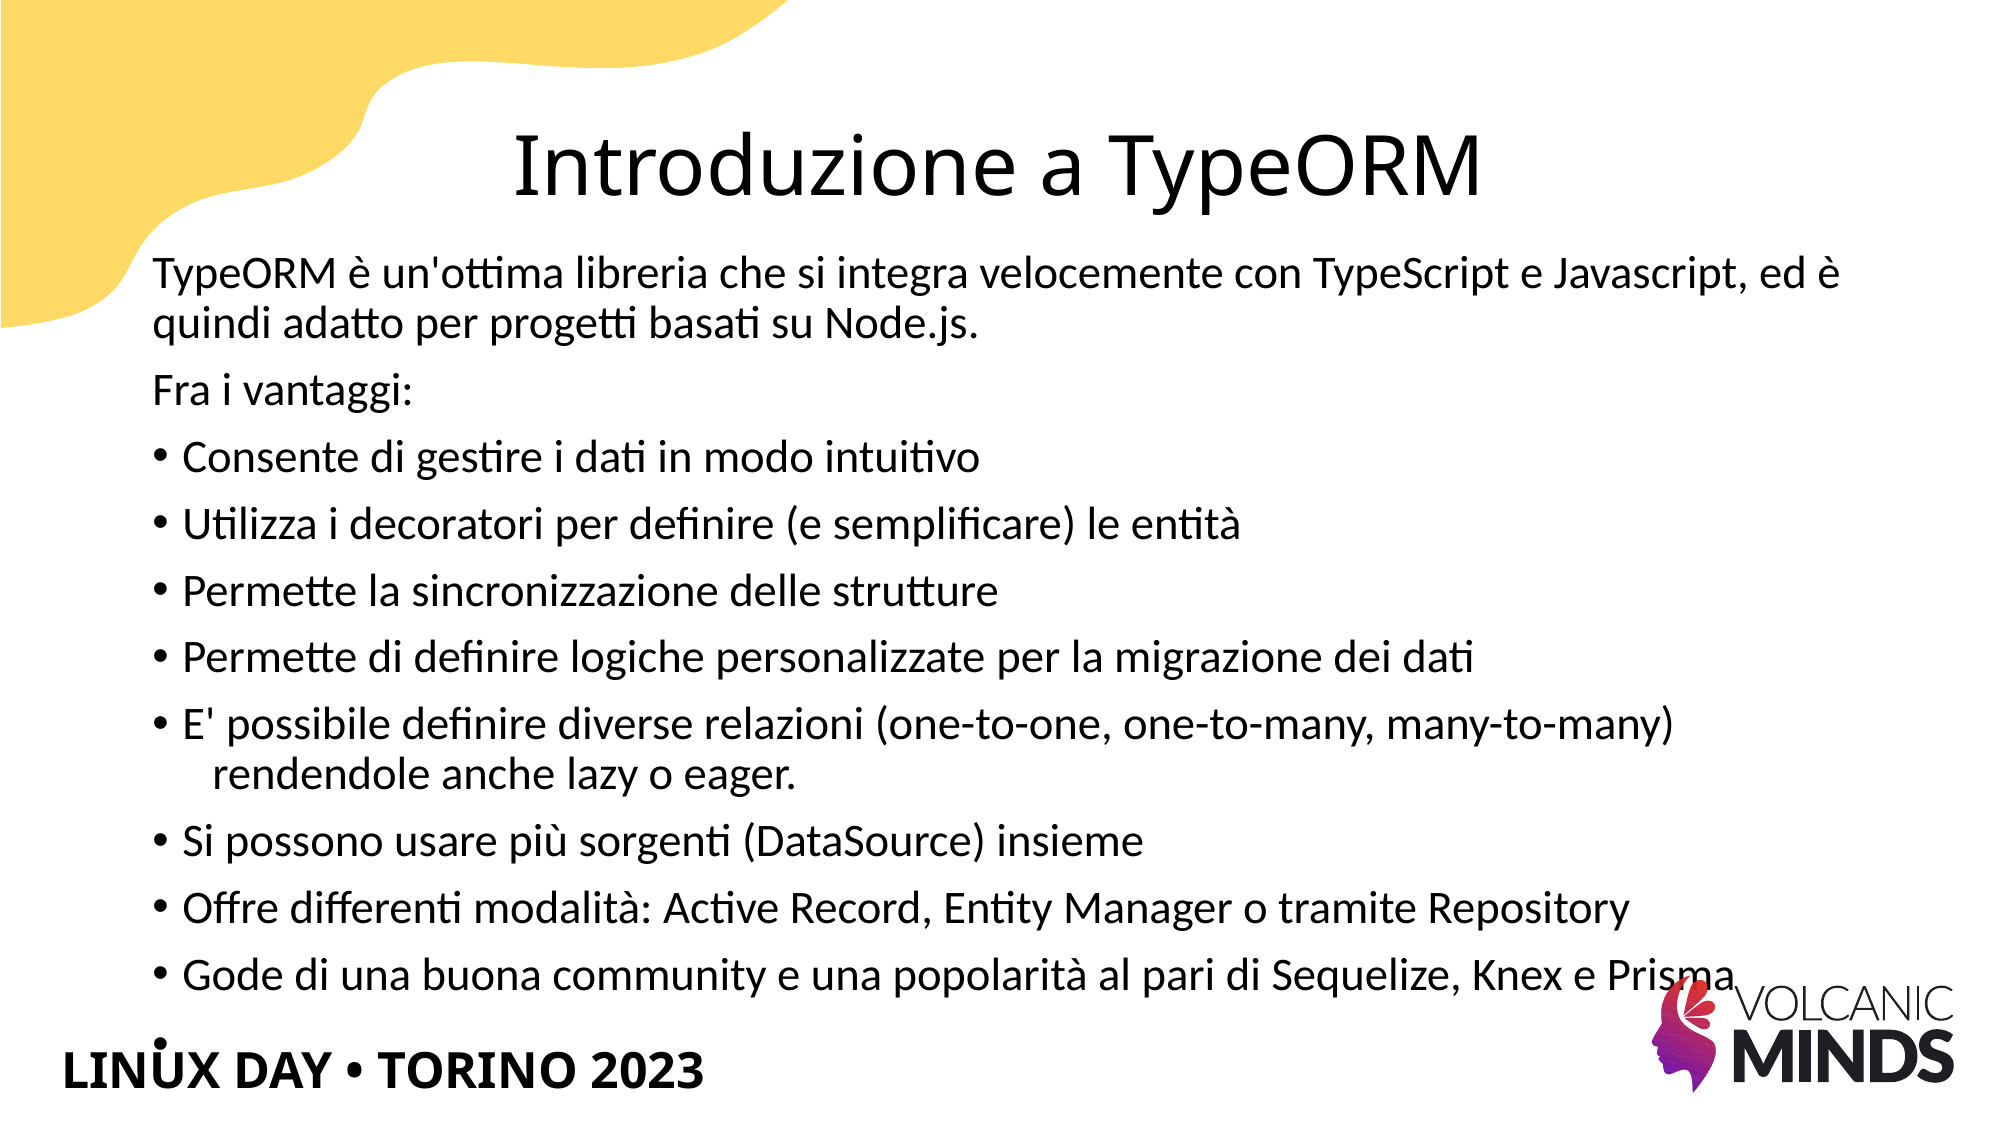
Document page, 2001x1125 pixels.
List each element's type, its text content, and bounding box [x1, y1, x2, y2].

list TypeORM è un'ottima libreria che si integra velocemente con TypeScript e Javascript, ed è quindi adatto per progetti basati su Node.js. Fra i vantaggi: Consente di gestire i dati in modo intuitivo Utilizza i decoratori per definire (e semplificare) le entità Permette la sincronizzazione delle strutture Permette di definire logiche personalizzate per la migrazione dei dati E' possibile definire diverse relazioni (one-to-one, one-to-many, many-to-many) rendendole anche lazy o eager. Si possono usare più sorgenti (DataSource) insieme Offre differenti modalità: Active Record, Entity Manager o tramite Repository Gode di una buona community e una popolarità al pari di Sequelize, Knex e Prisma [137, 278, 1863, 1014]
picture [1651, 975, 1955, 1093]
title Introduzione a TypeORM [137, 59, 1863, 278]
text_box LINUX DAY • TORINO 2023 [46, 961, 1547, 1107]
picture [0, 0, 906, 631]
